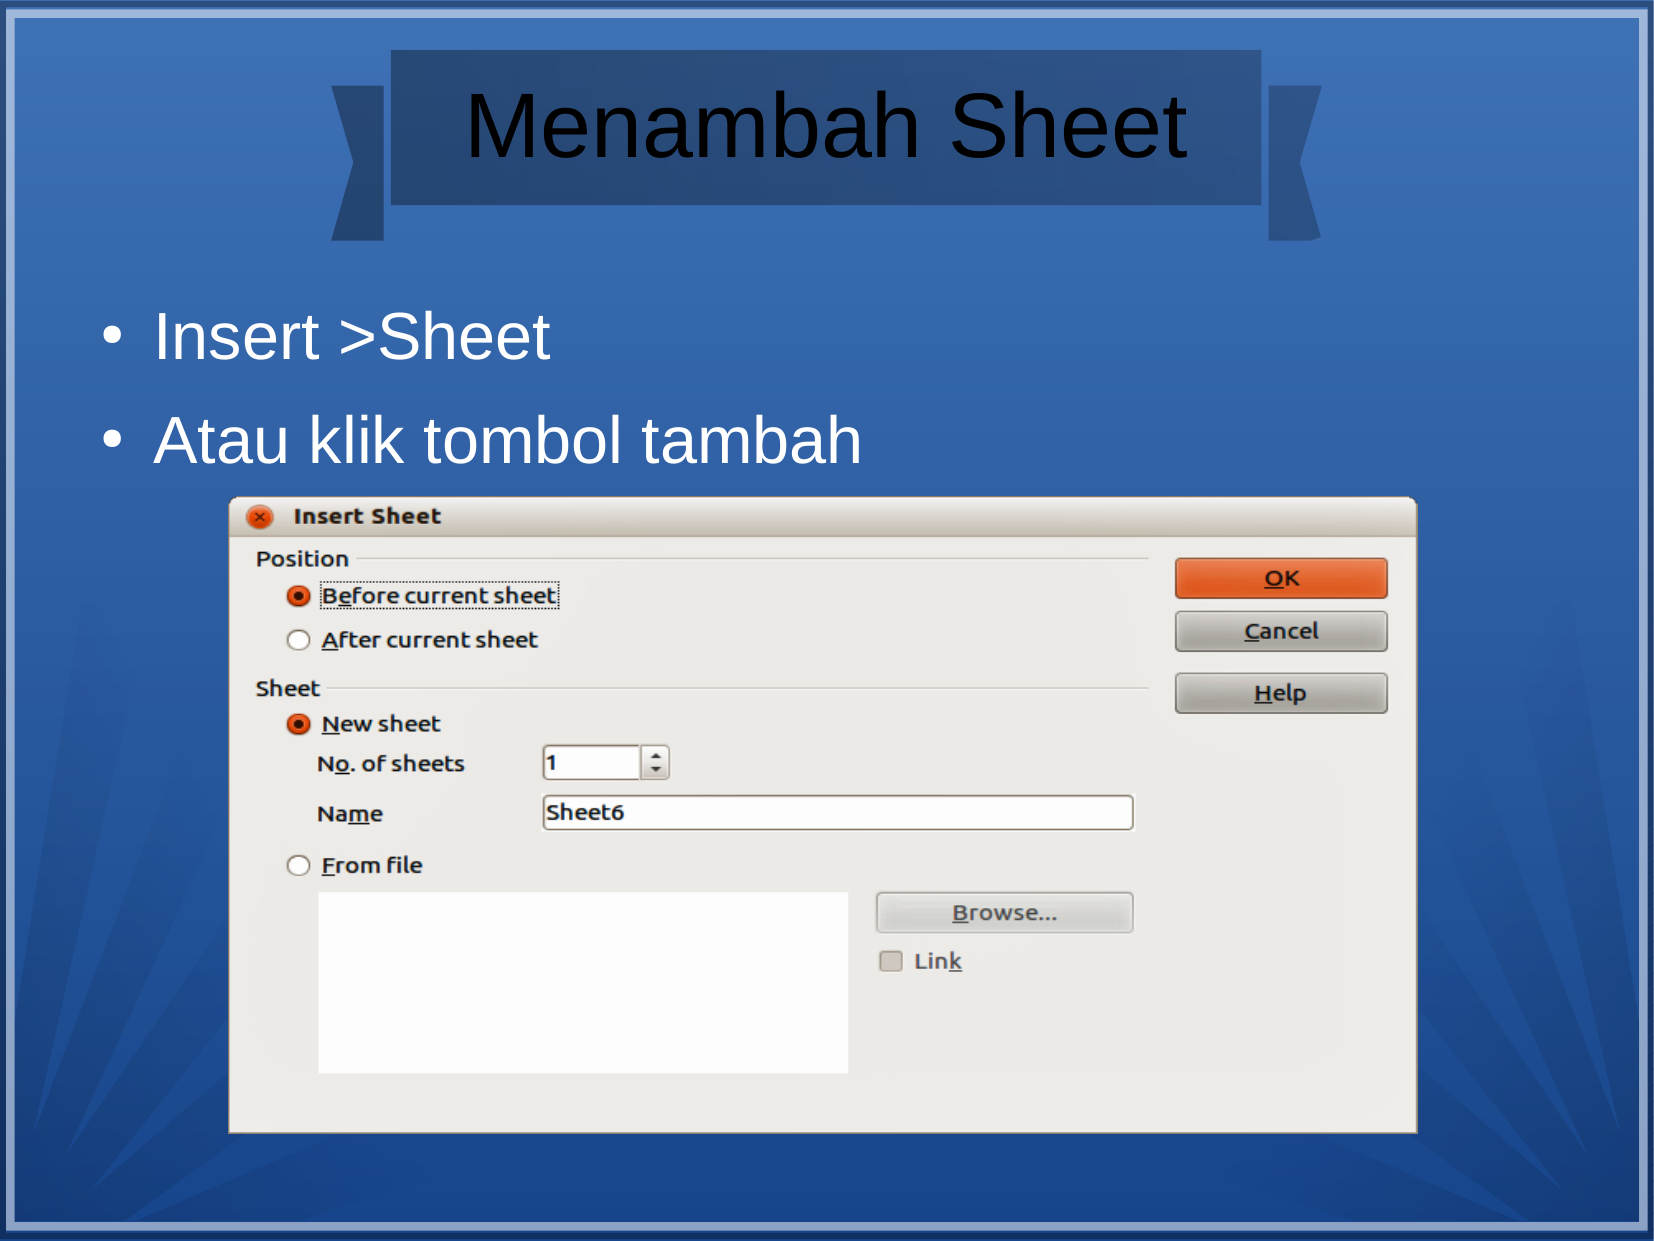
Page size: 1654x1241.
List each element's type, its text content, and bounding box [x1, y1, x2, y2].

picture [228, 496, 1418, 1134]
title Menambah Sheet [389, 47, 1264, 205]
list Insert >Sheet Atau klik tombol tambah [82, 299, 1571, 1241]
